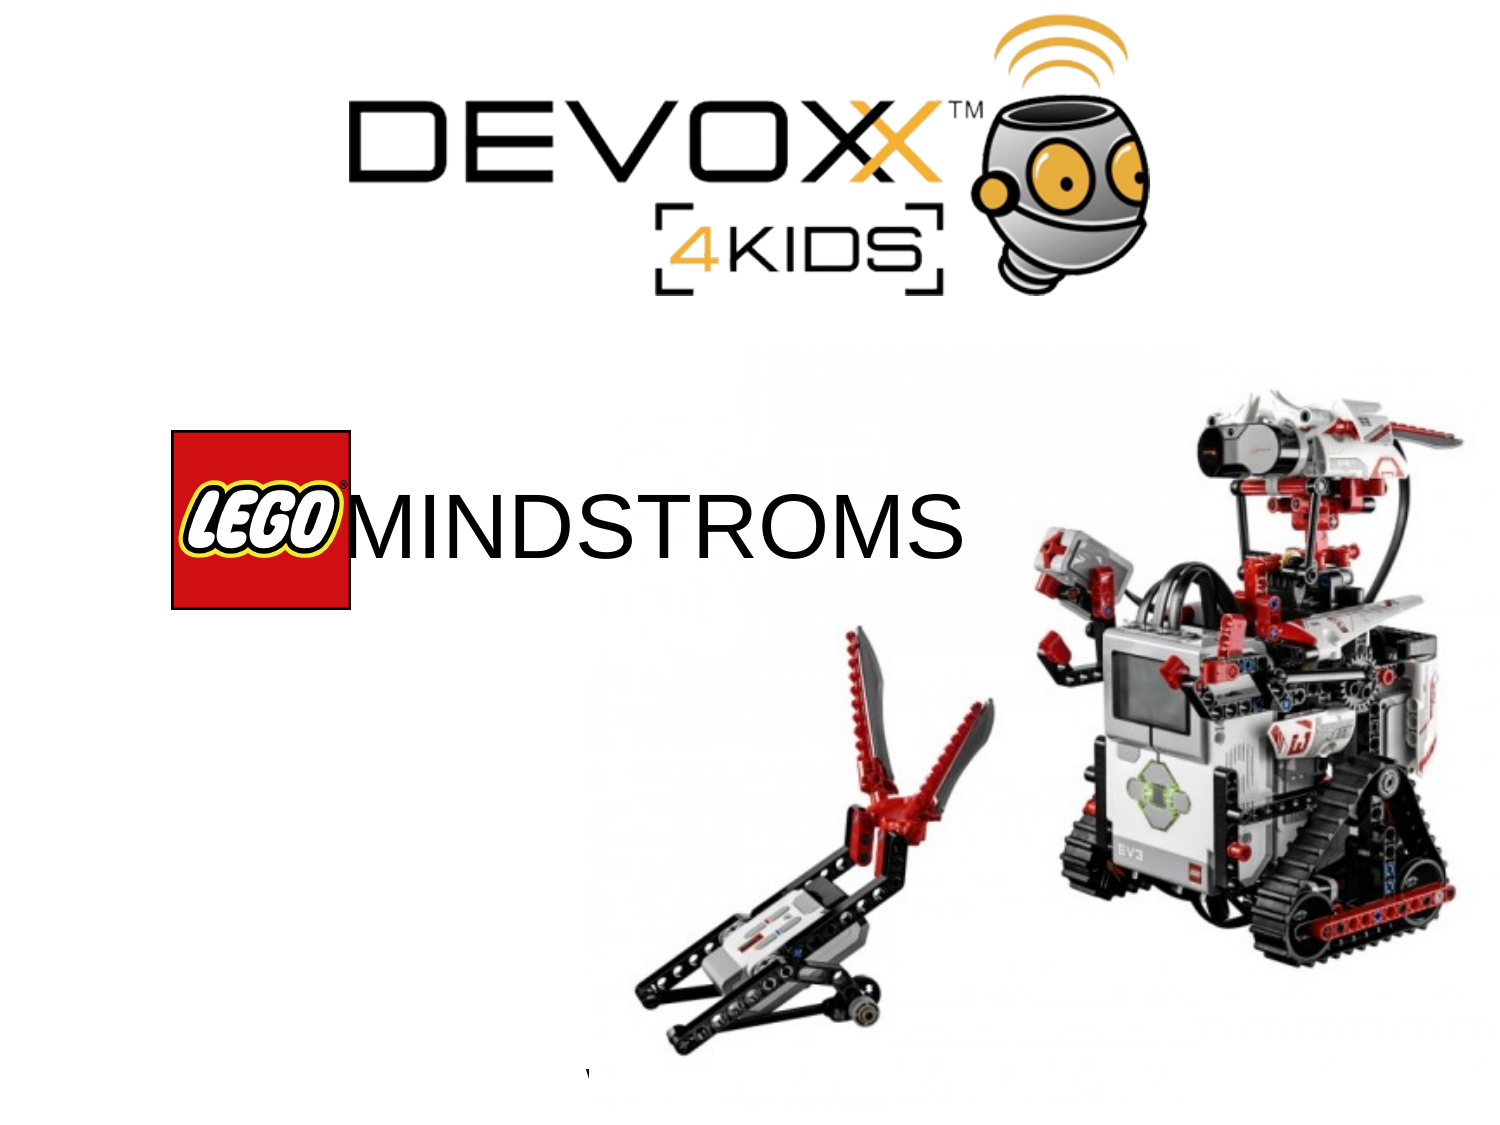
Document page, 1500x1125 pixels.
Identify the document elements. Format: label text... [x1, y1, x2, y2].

title MINDSTROMS [112, 349, 1388, 591]
picture [589, 349, 1500, 1106]
picture [171, 430, 351, 610]
picture [349, 14, 1150, 296]
